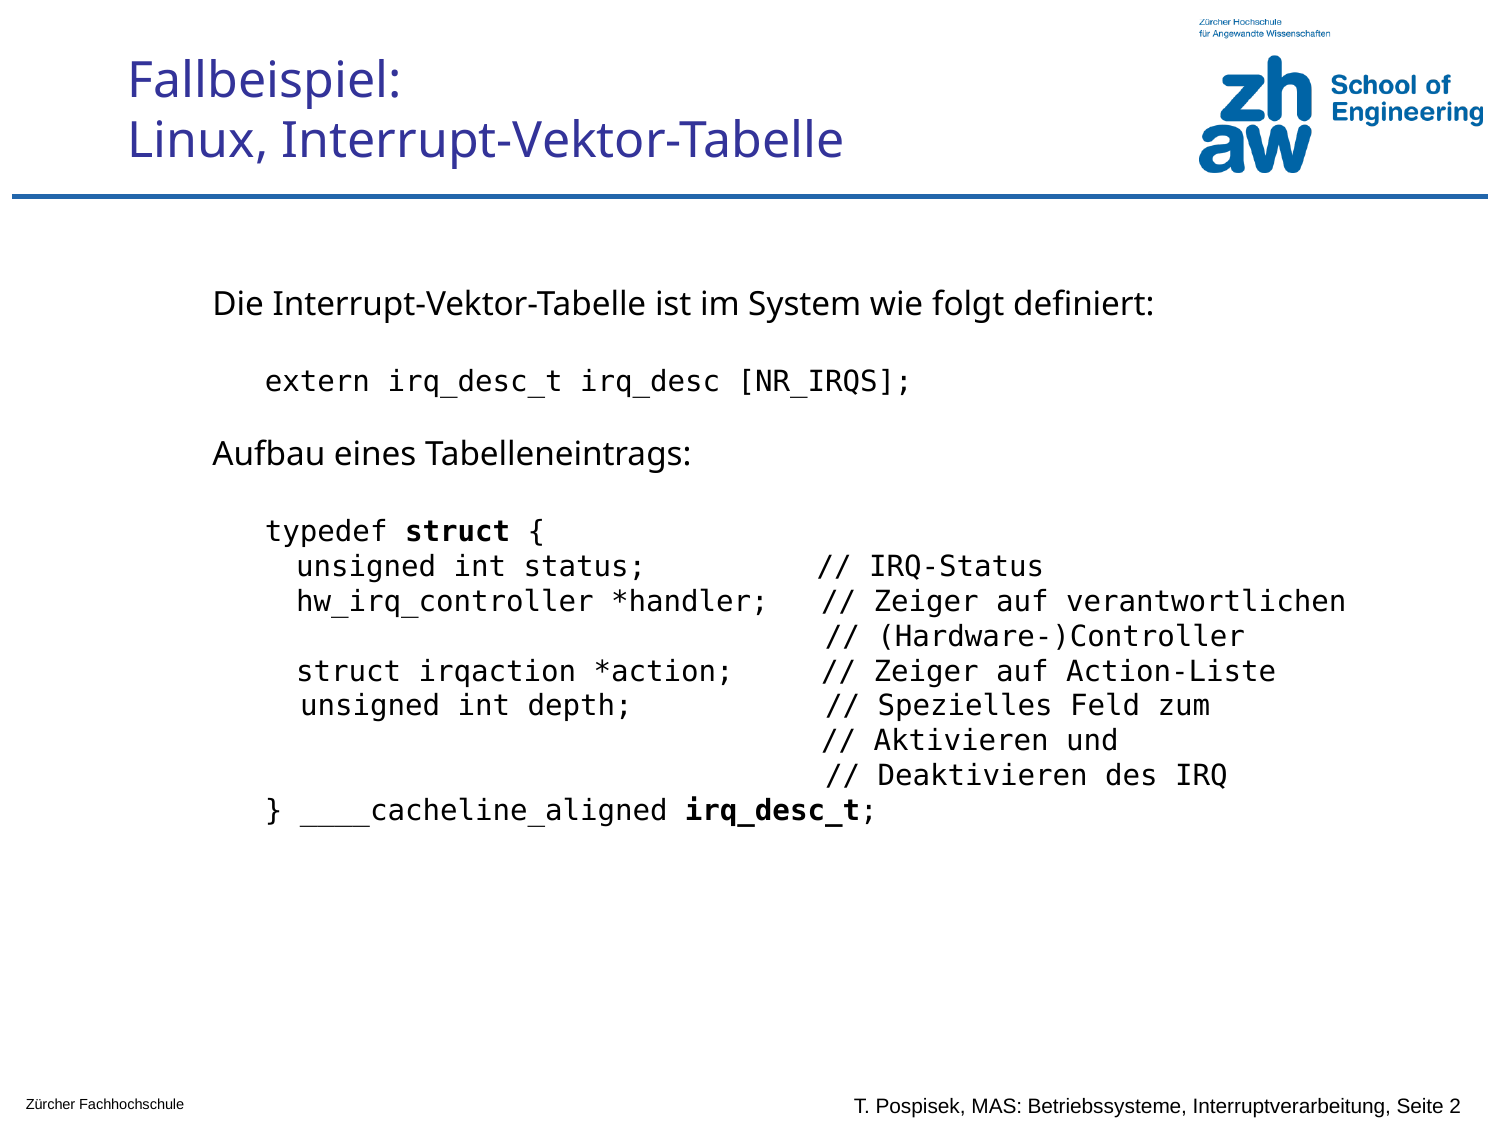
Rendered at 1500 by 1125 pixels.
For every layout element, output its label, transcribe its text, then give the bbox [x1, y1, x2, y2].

picture [1199, 19, 1483, 173]
title Fallbeispiel: Linux, Interrupt-Vektor-Tabelle [112, 50, 1391, 175]
text_box Die Interrupt-Vektor-Tabelle ist im System wie folgt definiert: extern irq_desc_t irq_desc [NR_IRQS]; Aufbau eines Tabelleneintrags: typedef struct { unsigned int status; // IRQ-Status hw_irq_controller *handler; // Zeiger auf verantwortlichen // (Hardware-)Controller struct irqaction *action; // Zeiger auf Action-Liste unsigned int depth; // Spezielles Feld zum // Aktivieren und // Deaktivieren des IRQ } ____cacheline_aligned irq_desc_t; [137, 274, 1371, 895]
